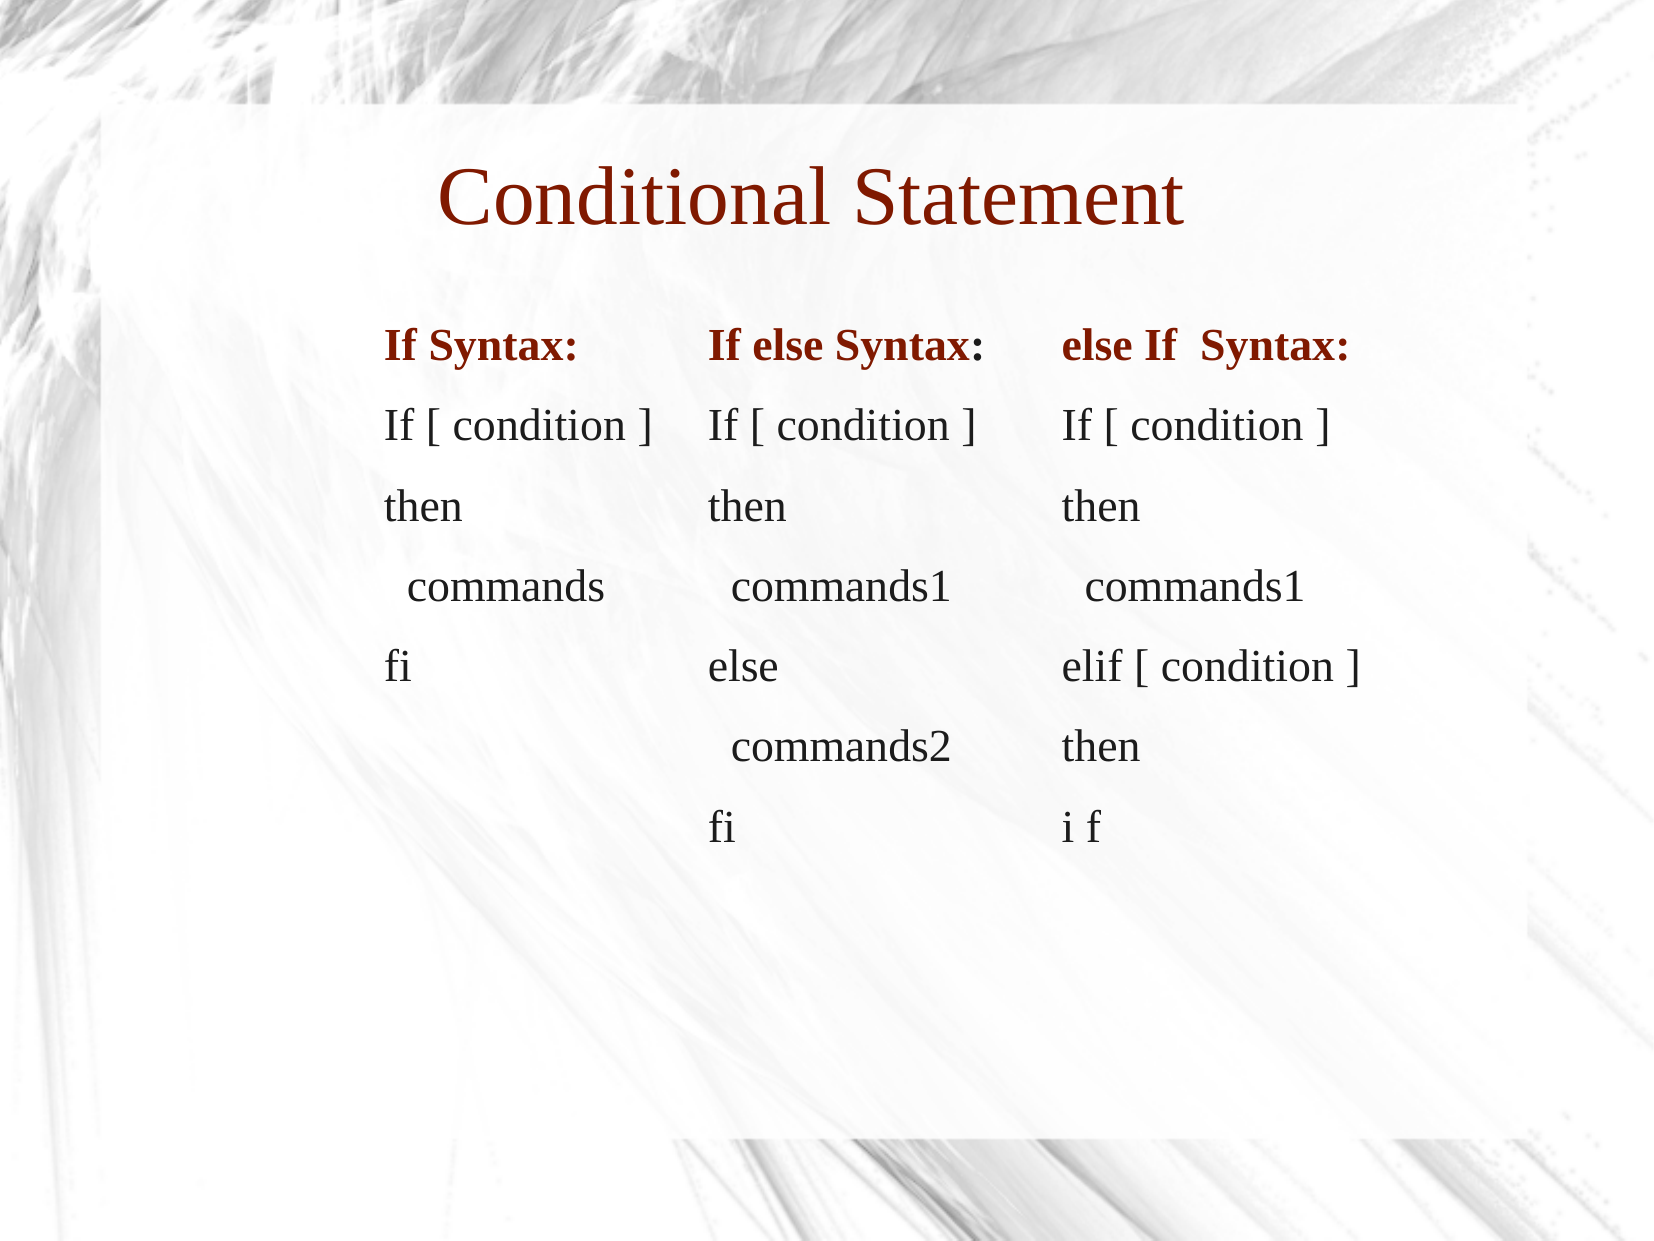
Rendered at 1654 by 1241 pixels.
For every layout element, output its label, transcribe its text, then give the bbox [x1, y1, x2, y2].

list else If Syntax: If [ condition ] then commands1 elif [ condition ] then i f [1061, 319, 1396, 1039]
title Conditional Statement [118, 112, 1506, 281]
list If else Syntax: If [ condition ] then commands1 else commands2 fi [707, 319, 995, 945]
picture [0, 0, 1654, 1241]
list If Syntax: If [ condition ] then commands fi [383, 319, 671, 945]
